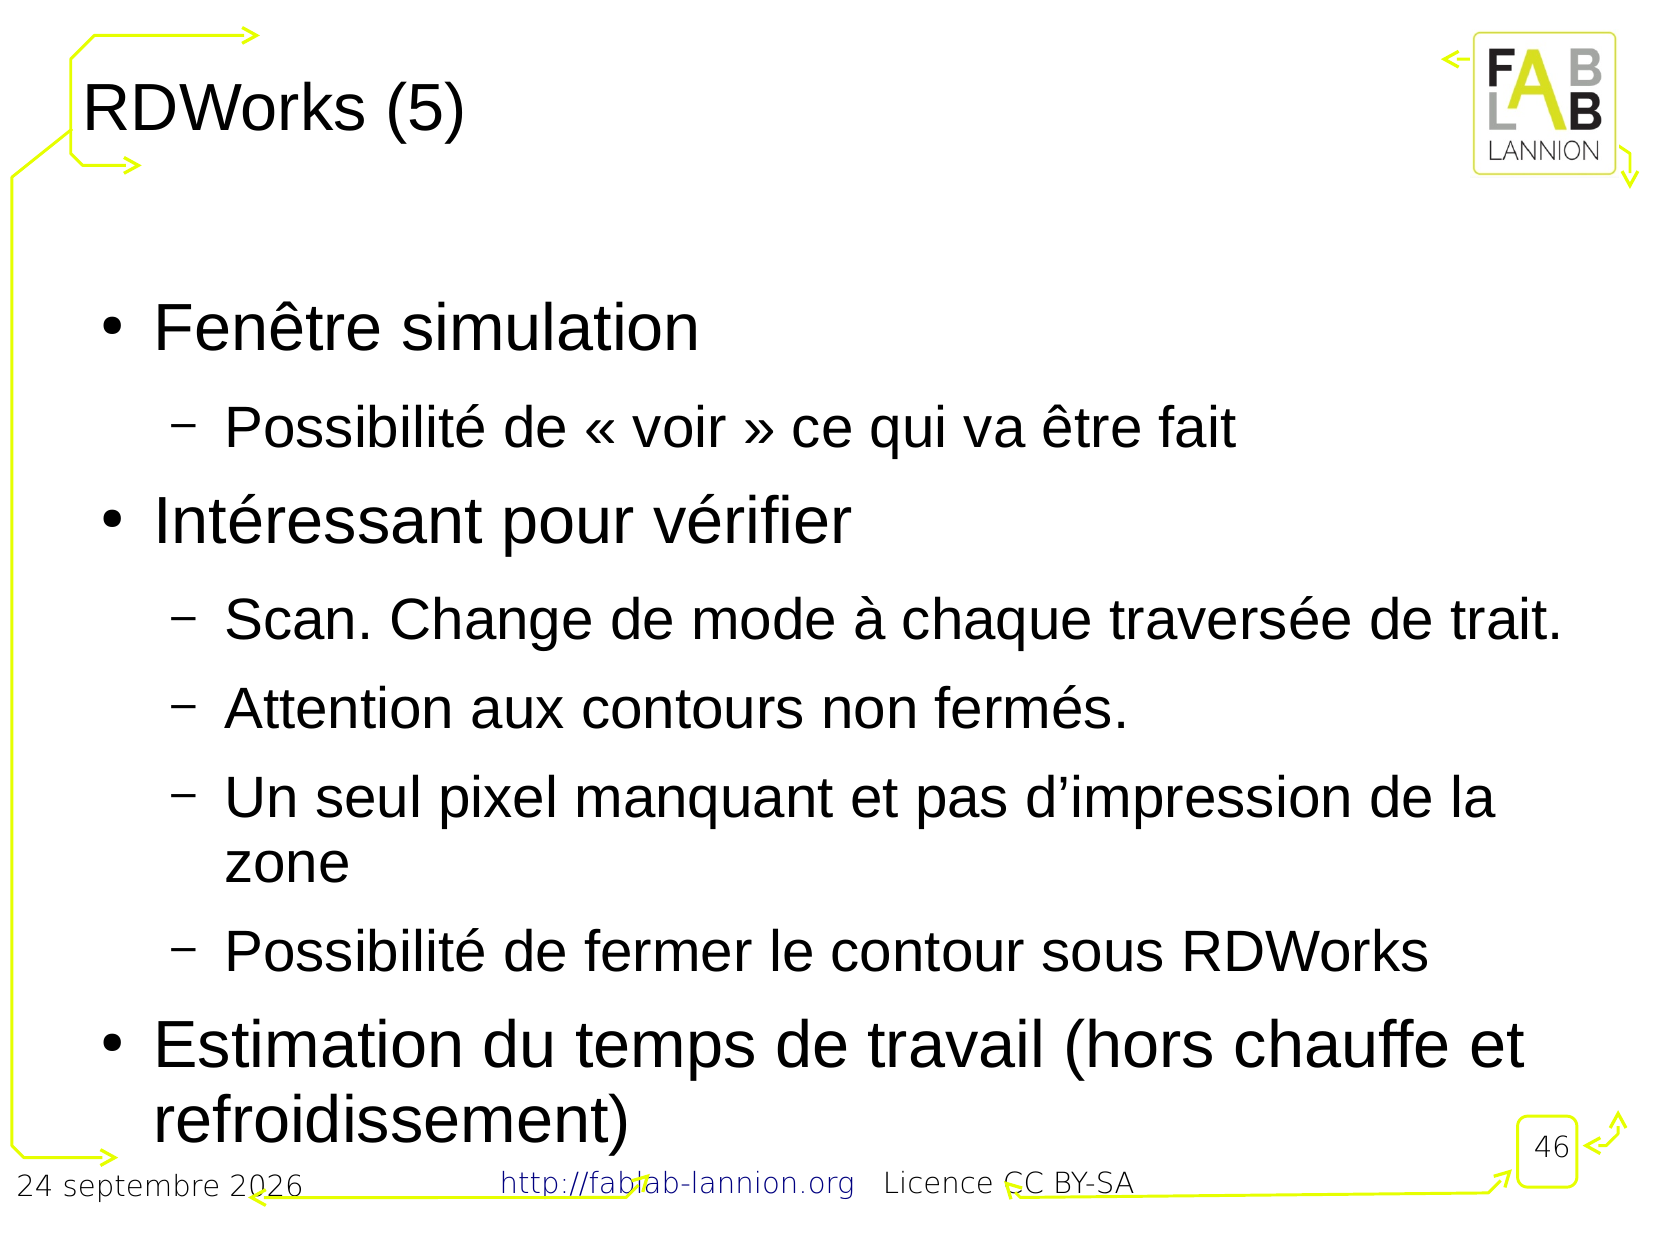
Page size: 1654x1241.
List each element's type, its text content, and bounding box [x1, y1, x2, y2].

picture [1470, 29, 1619, 178]
title RDWorks (5) [82, 49, 1441, 166]
list Fenêtre simulation Possibilité de « voir » ce qui va être fait Intéressant pour vérifier Scan. Change de mode à chaque traversée de trait. Attention aux contours non fermés. Un seul pixel manquant et pas d’impression de la zone Possibilité de fermer le contour sous RDWorks Estimation du temps de travail (hors chauffe et refroidissement) [82, 290, 1571, 1099]
